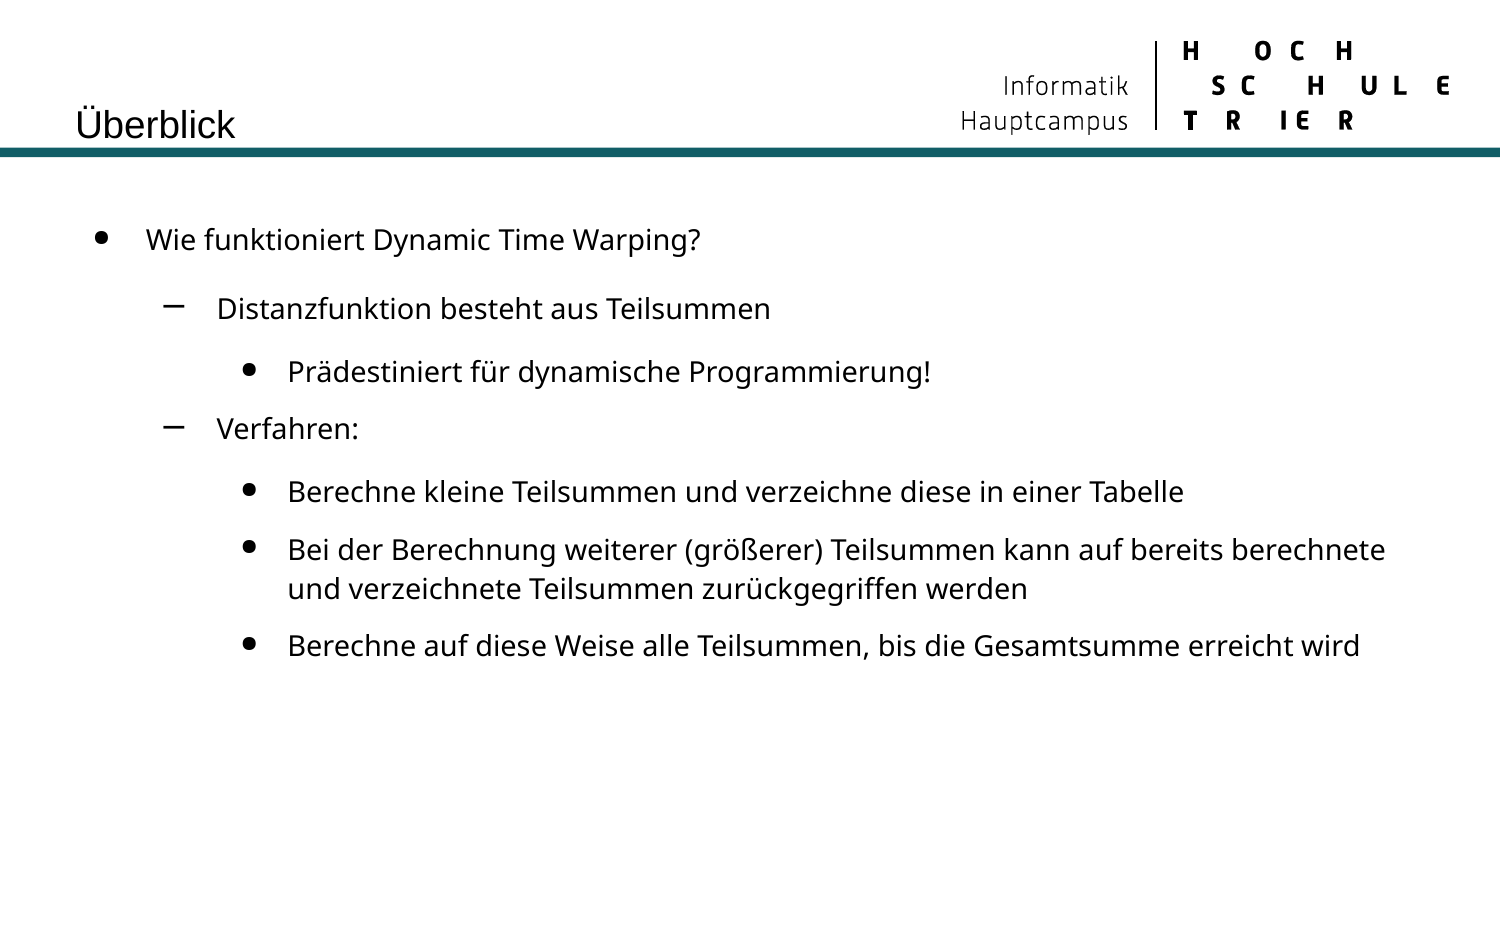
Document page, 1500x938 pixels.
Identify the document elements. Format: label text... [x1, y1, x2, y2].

list Wie funktioniert Dynamic Time Warping? Distanzfunktion besteht aus Teilsummen Prädestiniert für dynamische Programmierung! Verfahren: Berechne kleine Teilsummen und verzeichne diese in einer Tabelle Bei der Berechnung weiterer (größerer) Teilsummen kann auf bereits berechnete und verzeichnete Teilsummen zurückgegriffen werden Berechne auf diese Weise alle Teilsummen, bis die Gesamtsumme erreicht wird [75, 219, 1425, 863]
title Überblick [75, 37, 1425, 194]
